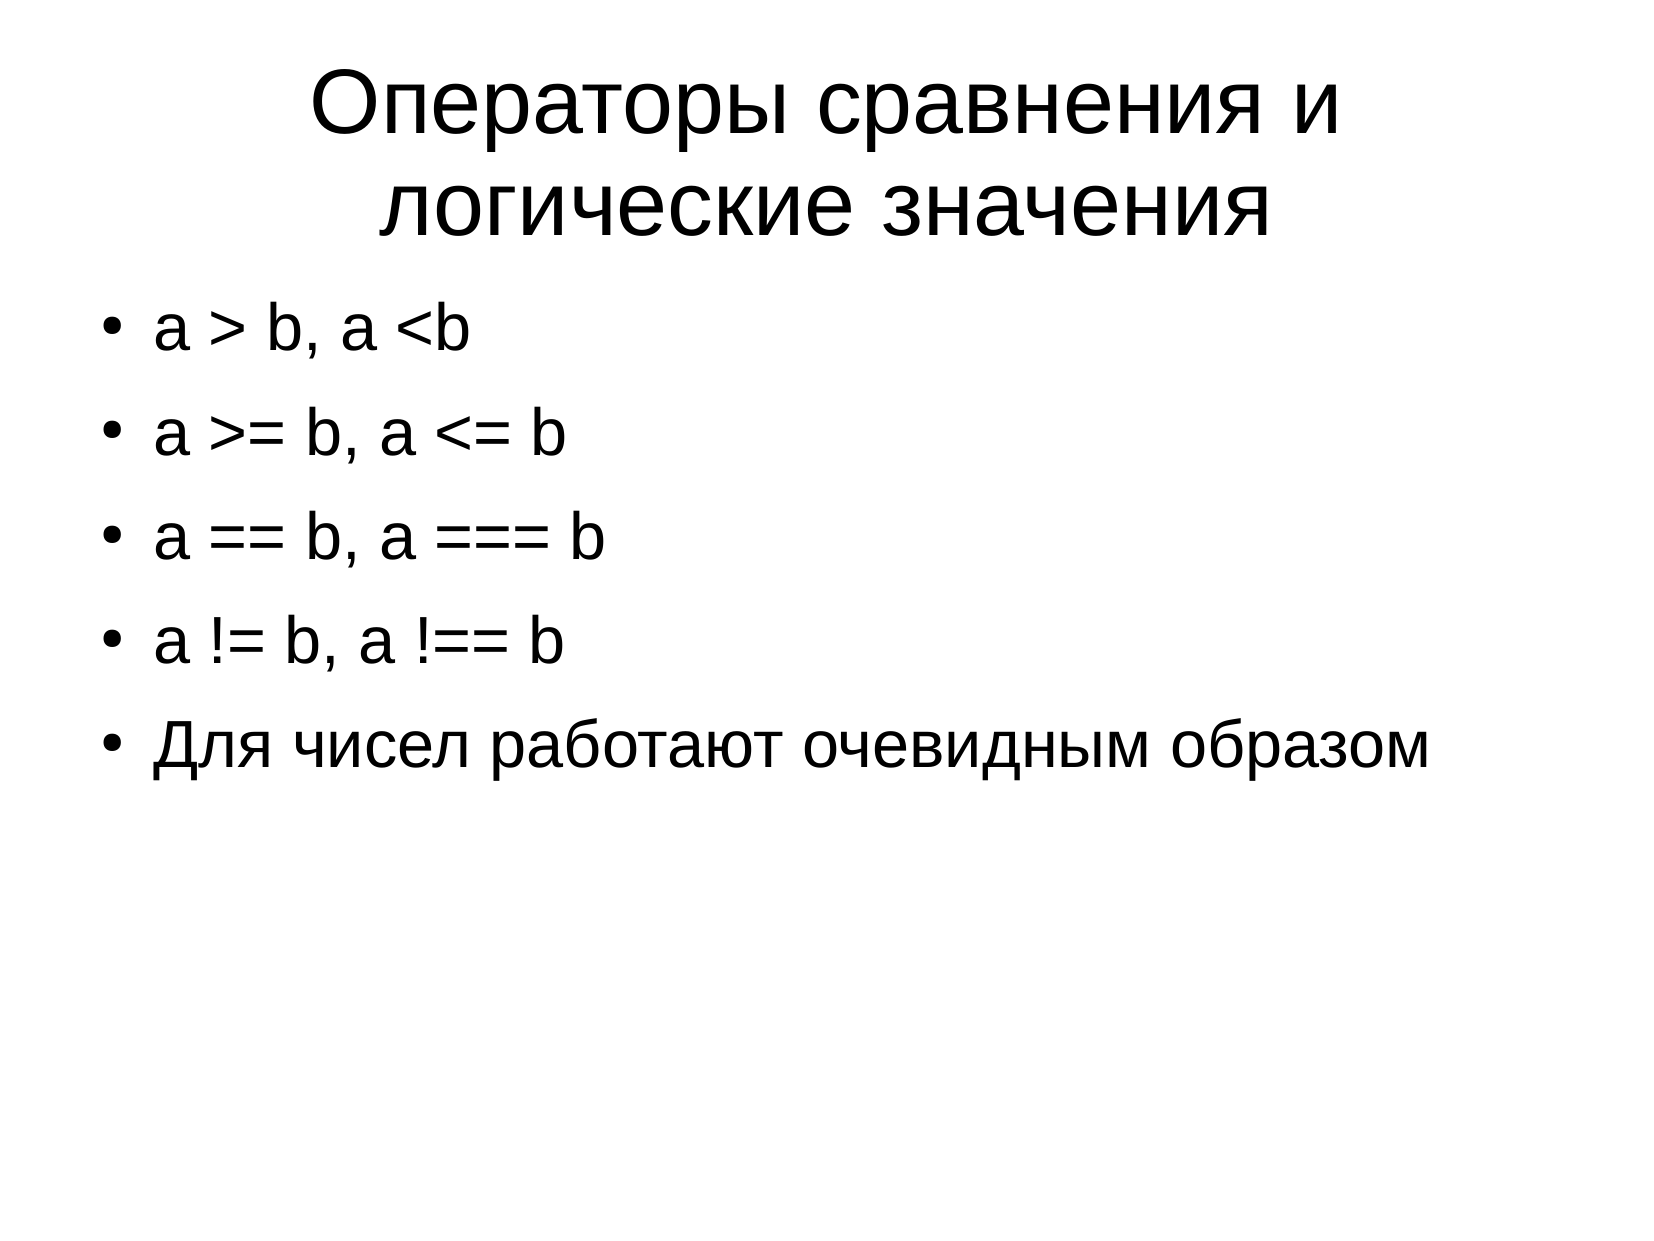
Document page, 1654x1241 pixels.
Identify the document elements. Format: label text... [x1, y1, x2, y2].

title Операторы сравнения и логические значения [82, 49, 1571, 257]
list a > b, a <b a >= b, a <= b a == b, a === b a != b, a !== b Для чисел работают очевидным образом [82, 290, 1571, 1109]
